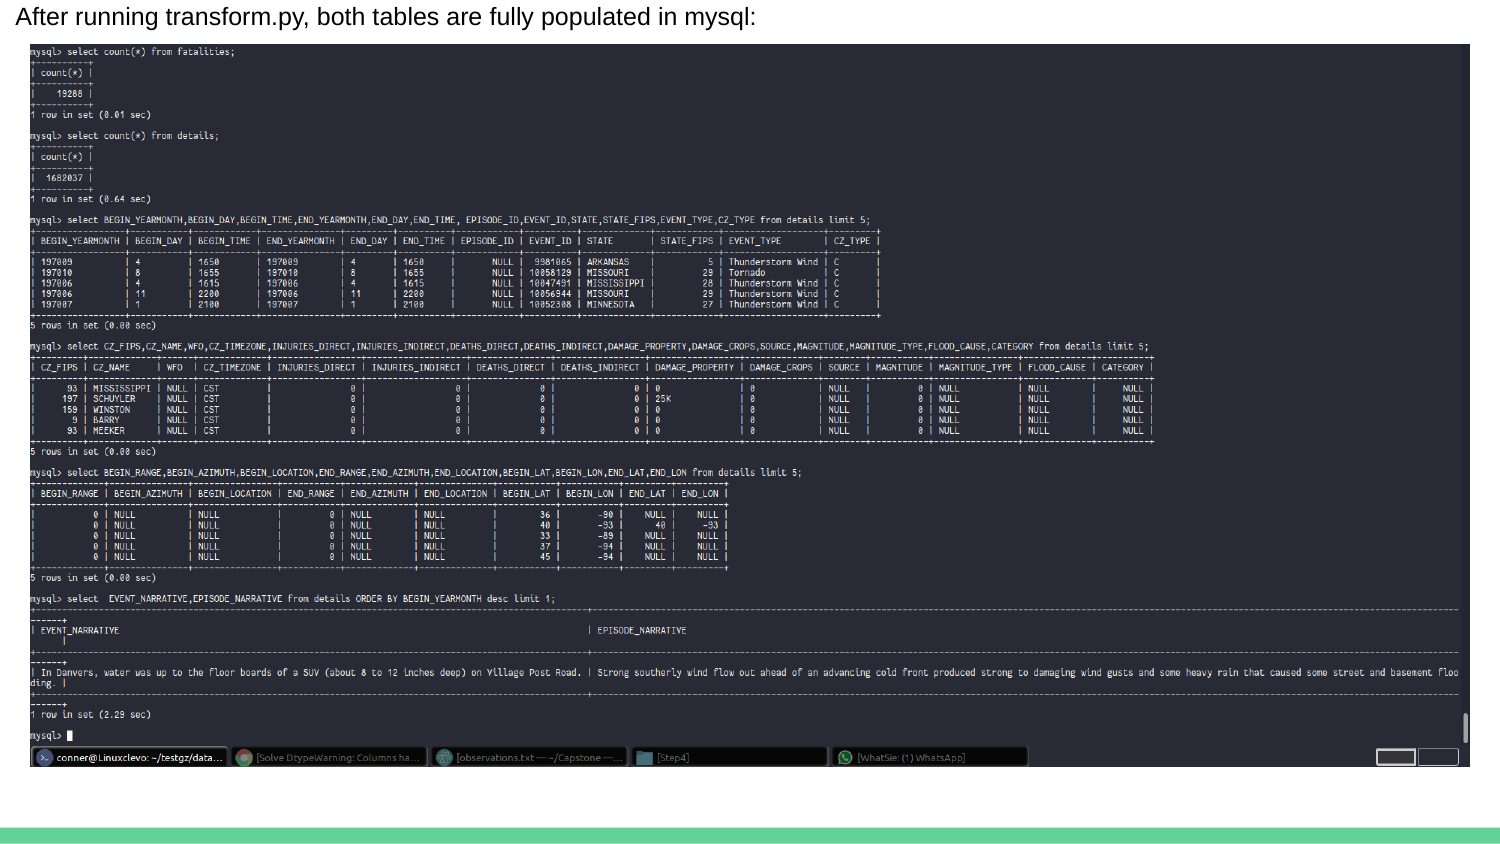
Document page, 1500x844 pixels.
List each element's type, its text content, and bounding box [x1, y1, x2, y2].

picture [30, 44, 1470, 767]
text_box After running transform.py, both tables are fully populated in mysql: [0, 0, 774, 39]
